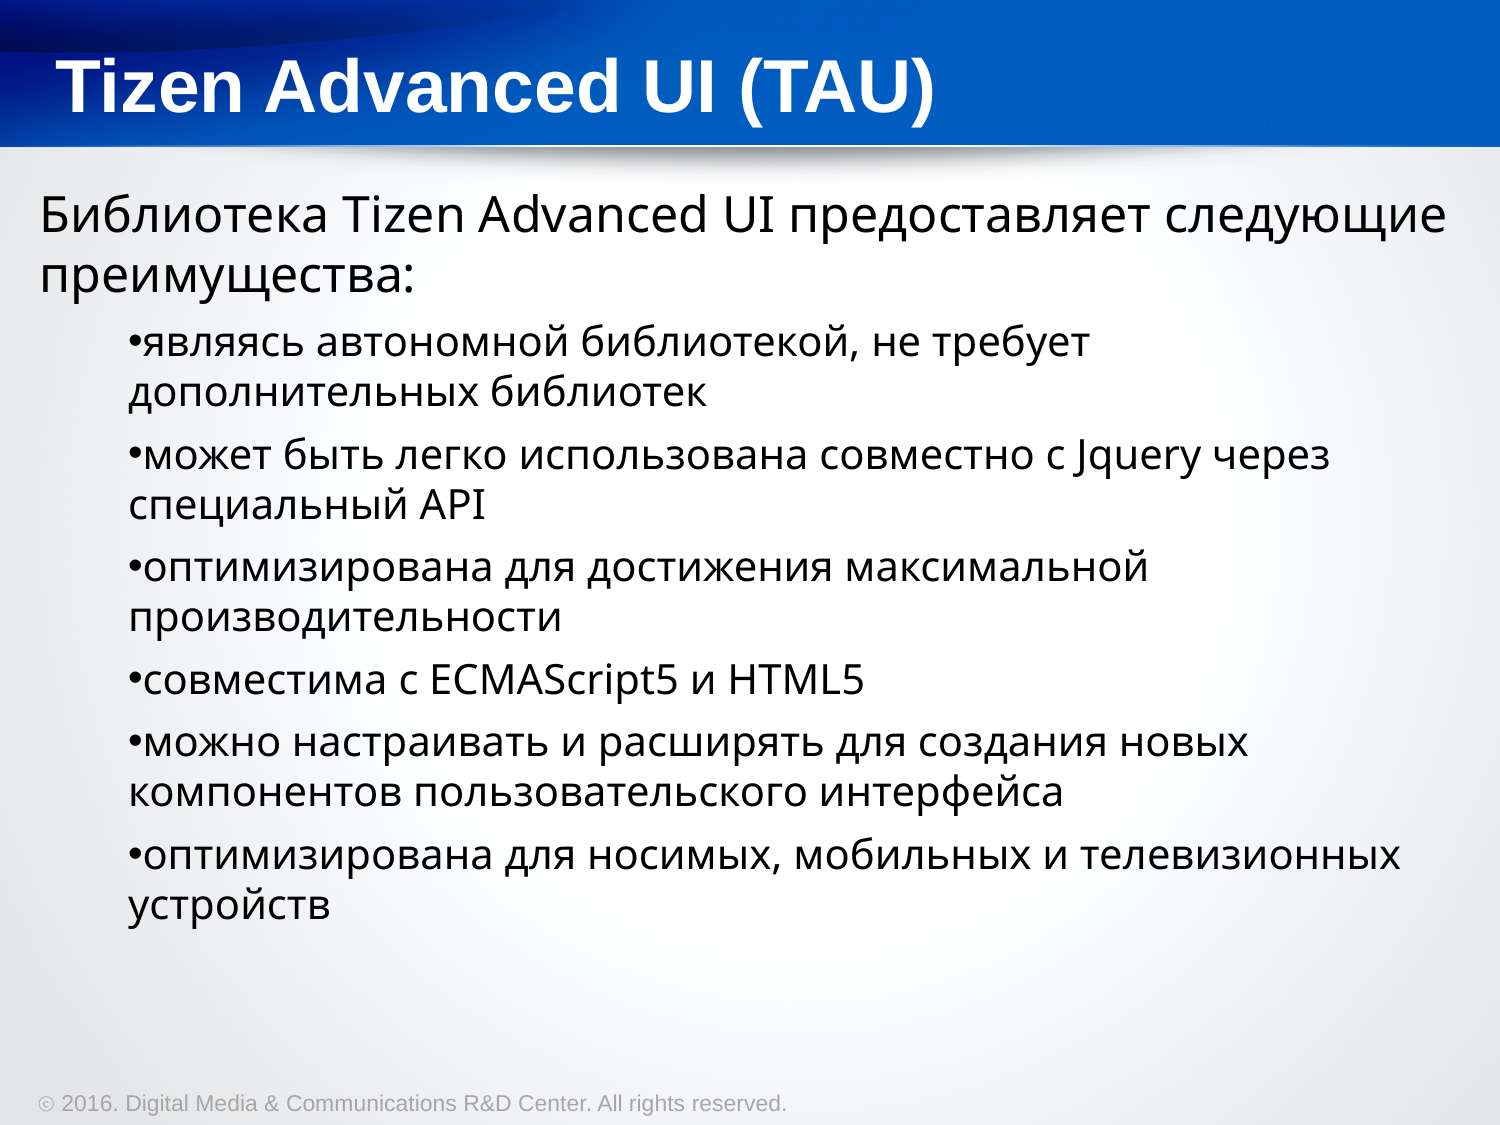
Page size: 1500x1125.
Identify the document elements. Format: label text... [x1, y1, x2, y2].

title Tizen Advanced UI (TAU) [37, 38, 1471, 126]
picture [0, 0, 1500, 1125]
text_box Библиотека Tizen Advanced UI предоставляет следующие преимущества: являясь автономной библиотекой, не требует дополнительных библиотек может быть легко использована совместно с Jquery через специальный API оптимизирована для достижения максимальной производительности совместима с ECMAScript5 и HTML5 можно настраивать и расширять для создания новых компонентов пользовательского интерфейса оптимизирована для носимых, мобильных и телевизионных устройств [24, 174, 1466, 936]
